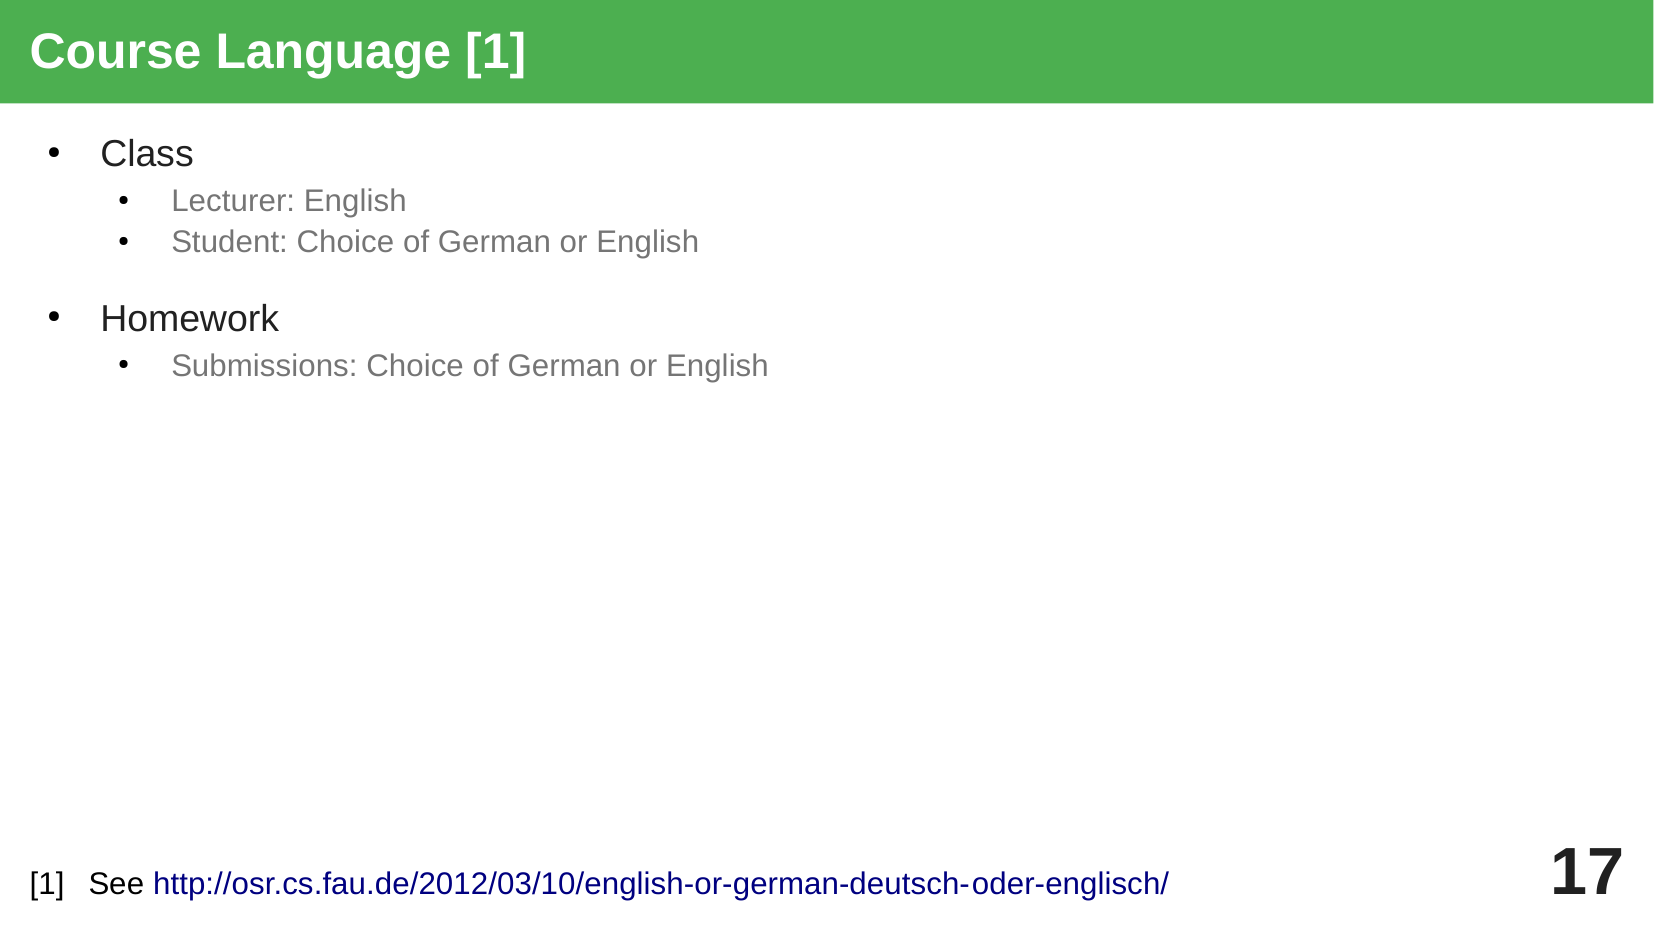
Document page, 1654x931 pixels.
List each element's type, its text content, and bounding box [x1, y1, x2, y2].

list Class Lecturer: English Student: Choice of German or English Homework Submissions: Choice of German or English [29, 132, 1625, 813]
title Course Language [1] [0, 0, 1654, 104]
text_box [1] See http://osr.cs.fau.de/2012/03/10/english-or-german-deutsch-oder-englisch/ [0, 841, 1536, 931]
